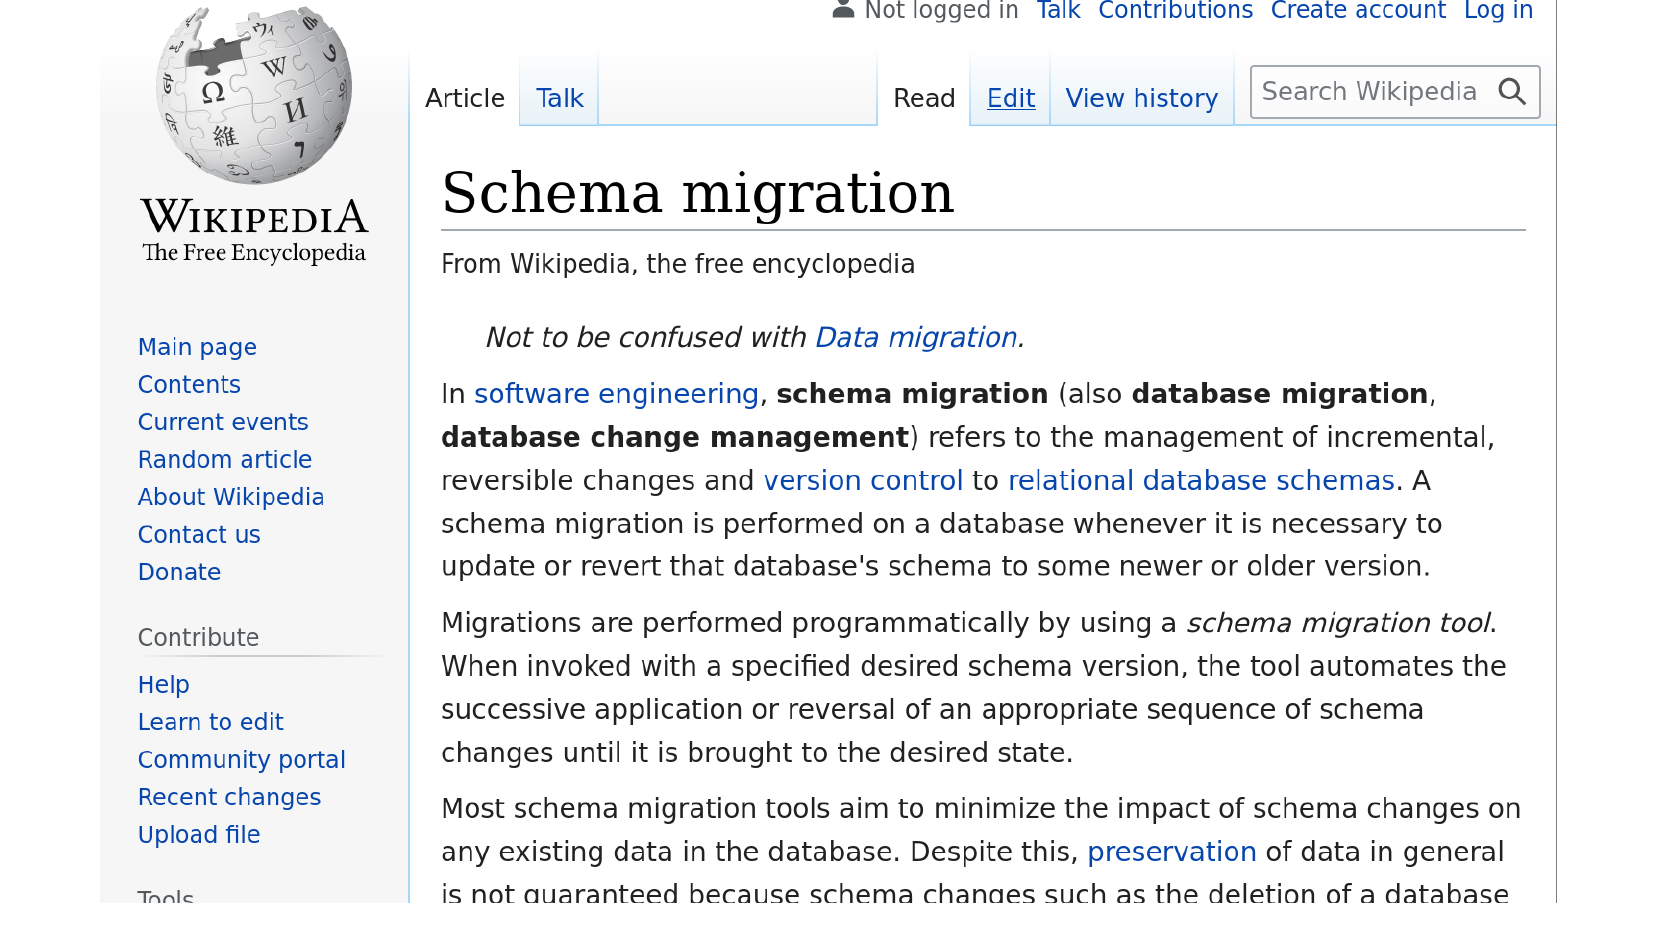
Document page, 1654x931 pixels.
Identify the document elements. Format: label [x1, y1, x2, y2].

picture [100, 0, 1557, 903]
